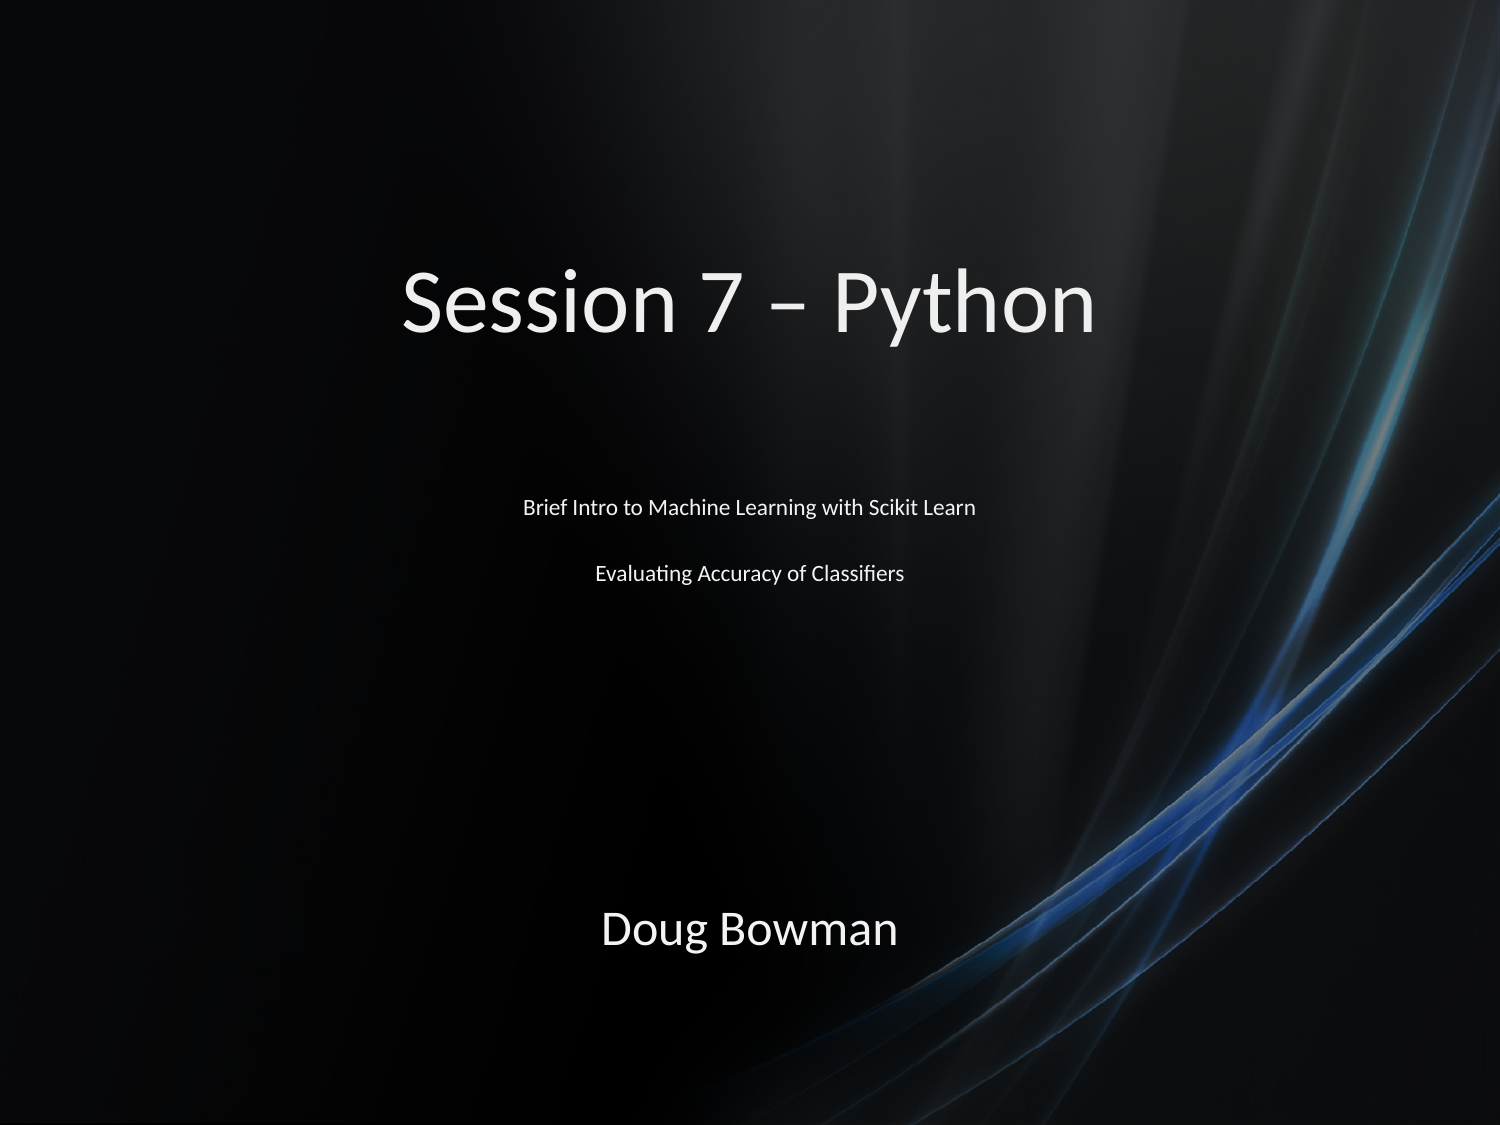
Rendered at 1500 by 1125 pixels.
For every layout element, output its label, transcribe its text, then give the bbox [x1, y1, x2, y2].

title Session 7 – Python [112, 174, 1388, 417]
text_box Doug Bowman [224, 887, 1275, 999]
subtitle Brief Intro to Machine Learning with Scikit Learn Evaluating Accuracy of Classifiers [174, 484, 1325, 596]
picture [0, 0, 1500, 1125]
